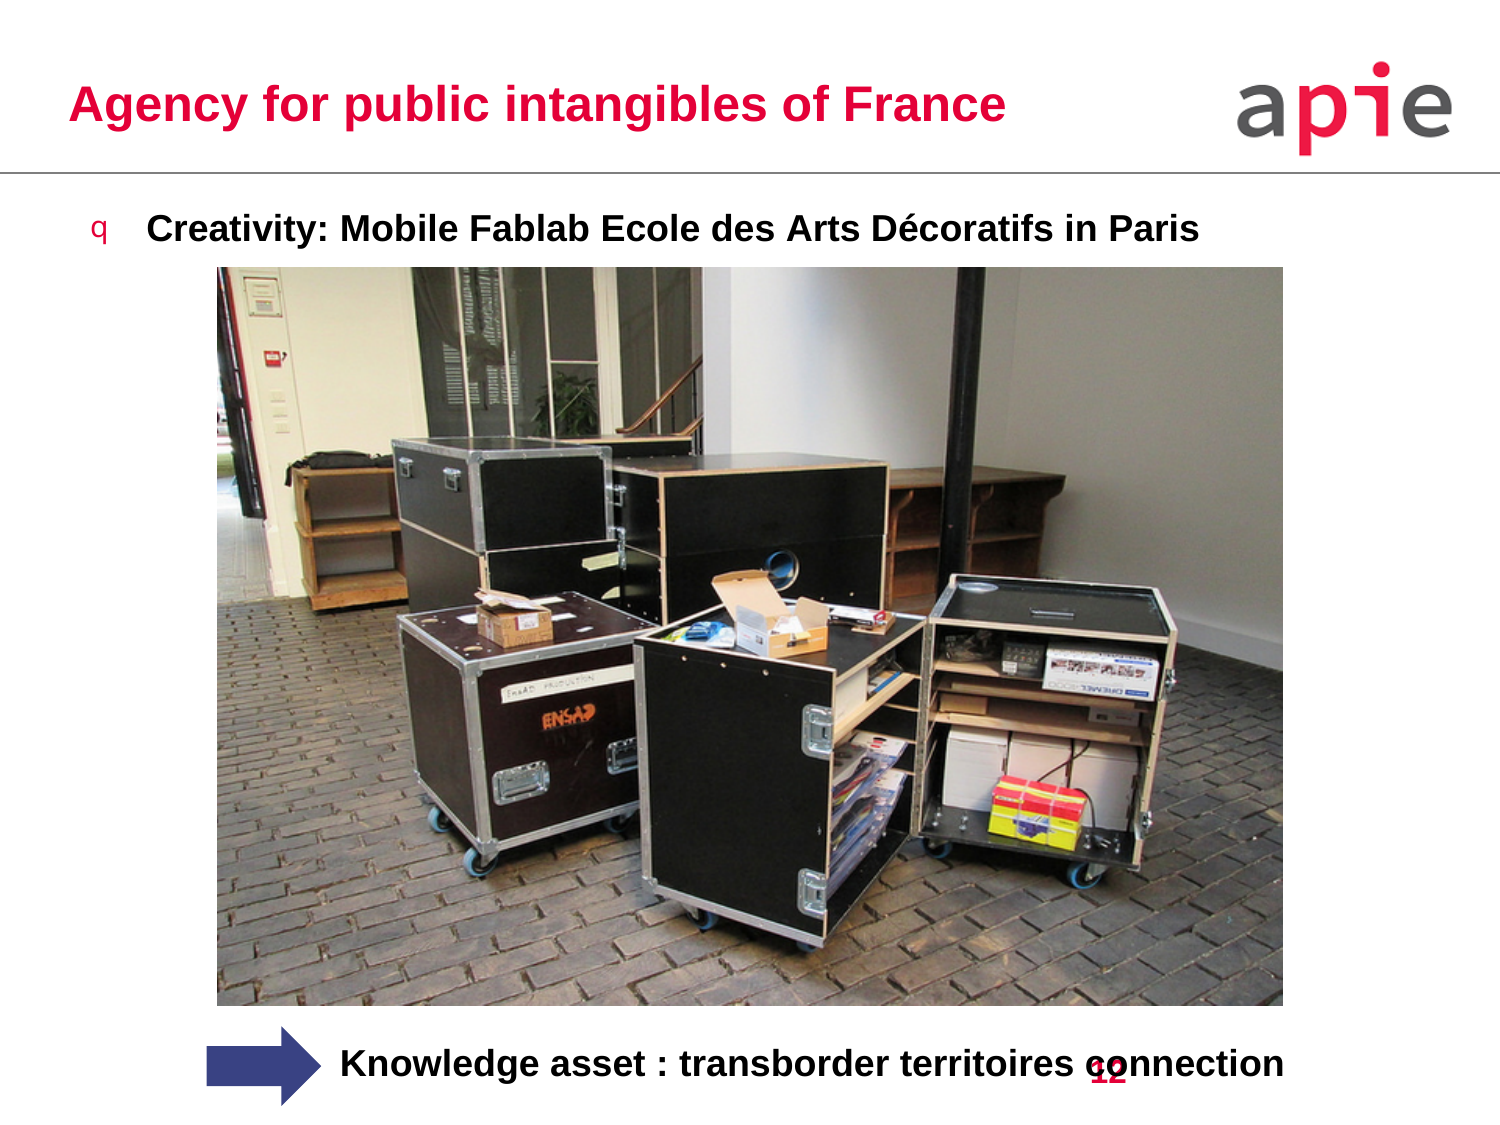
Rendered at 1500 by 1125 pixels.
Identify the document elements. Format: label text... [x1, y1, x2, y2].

list Creativity: Mobile Fablab Ecole des Arts Décoratifs in Paris [75, 196, 1483, 858]
text_box [1074, 1042, 1426, 1103]
text_box Knowledge asset : transborder territoires connection [324, 1031, 1310, 1093]
picture [217, 267, 1283, 1006]
text_box Agency for public intangibles of France [53, 43, 1164, 160]
picture [1234, 58, 1456, 161]
text_box [206, 1026, 322, 1106]
